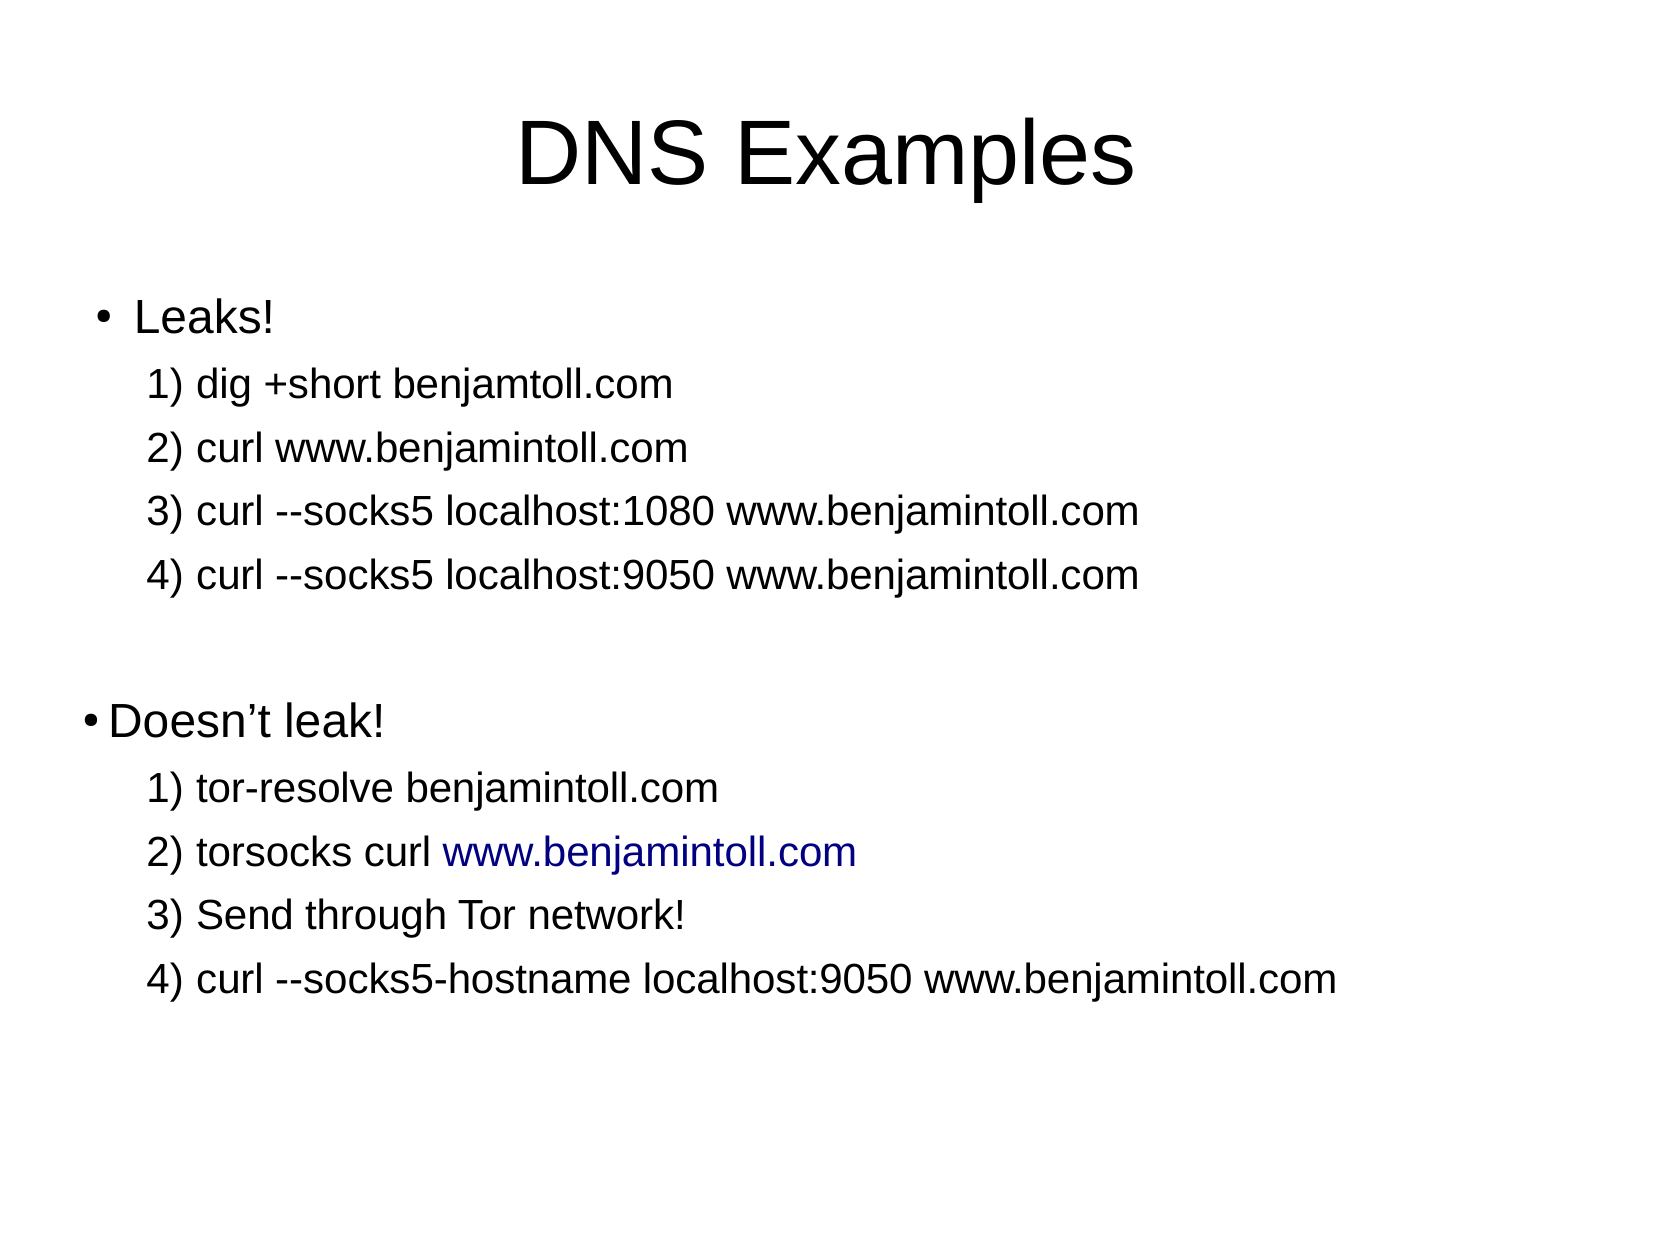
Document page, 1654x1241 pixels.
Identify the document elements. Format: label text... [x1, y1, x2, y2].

list Leaks! dig +short benjamtoll.com curl www.benjamintoll.com curl --socks5 localhost:1080 www.benjamintoll.com curl --socks5 localhost:9050 www.benjamintoll.com Doesn’t leak! tor-resolve benjamintoll.com torsocks curl www.benjamintoll.com Send through Tor network! curl --socks5-hostname localhost:9050 www.benjamintoll.com [82, 290, 1571, 1010]
title DNS Examples [82, 49, 1571, 257]
